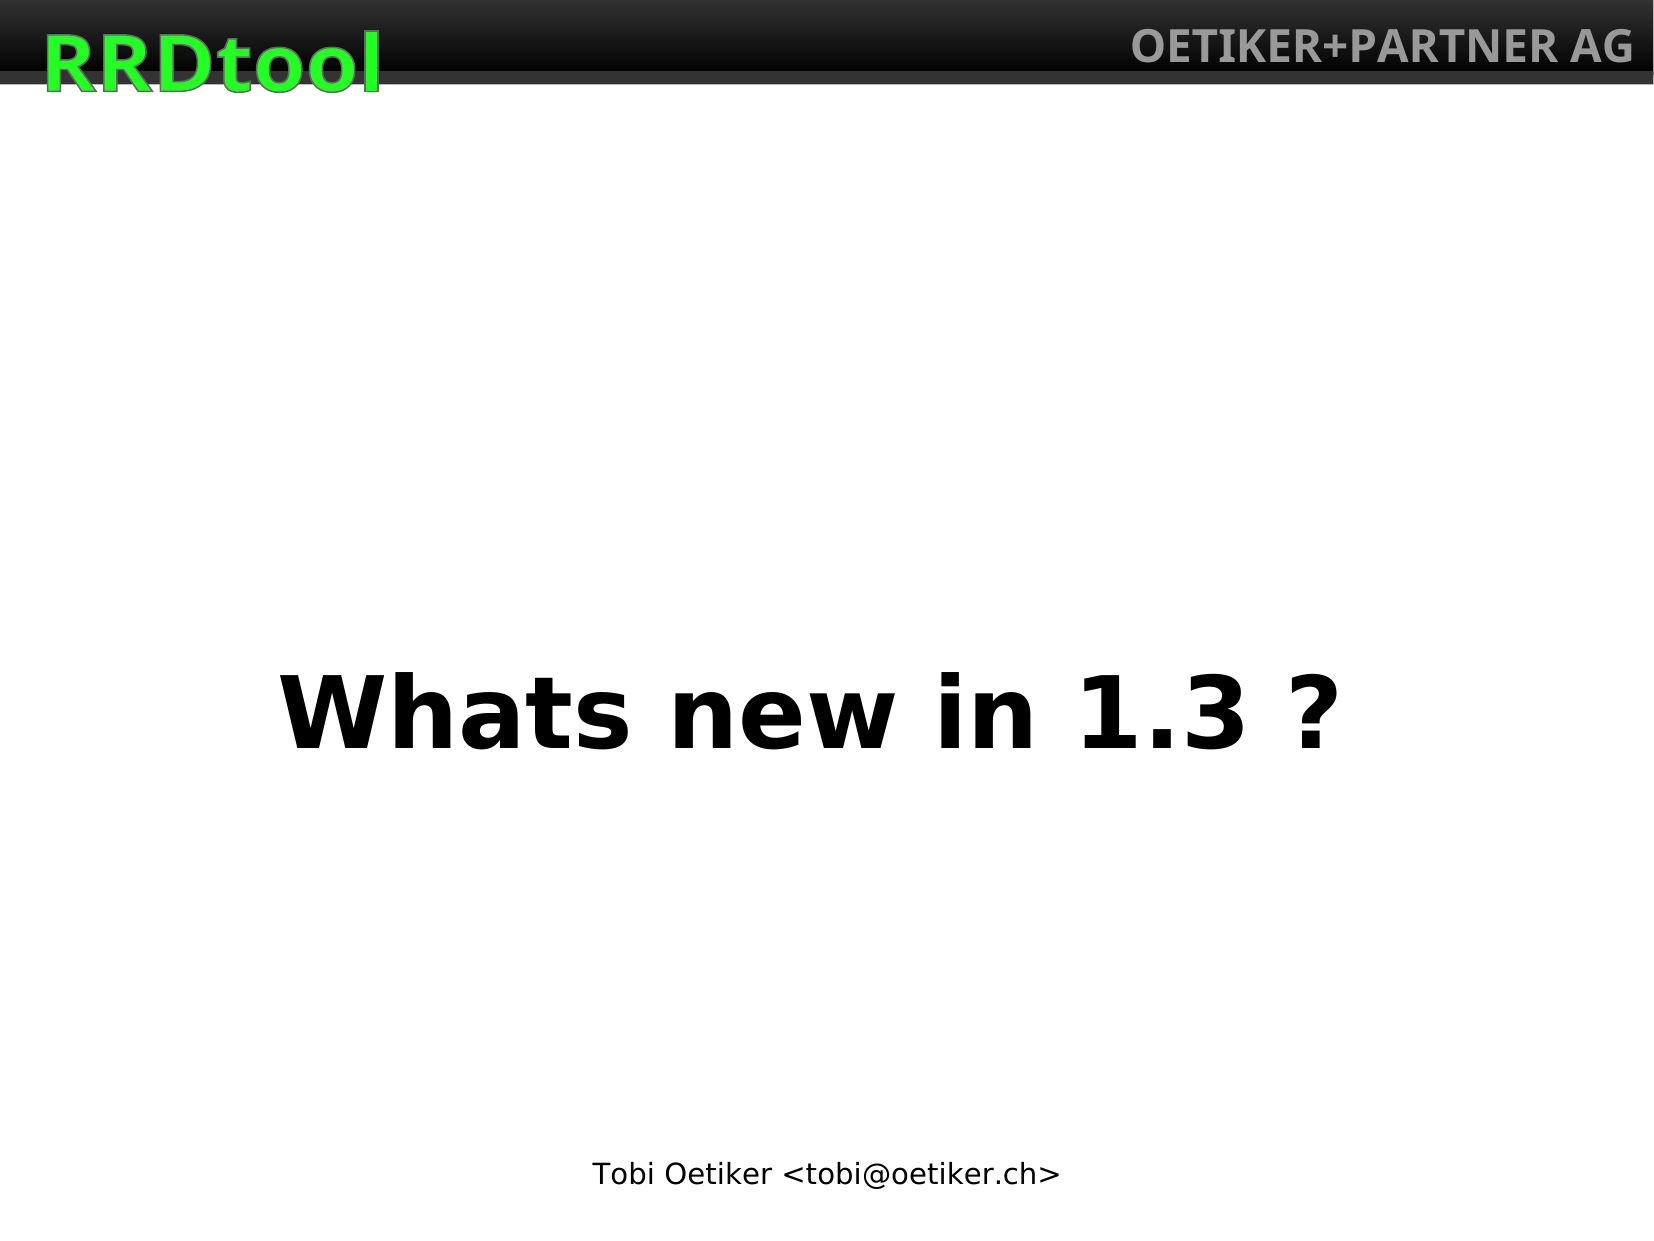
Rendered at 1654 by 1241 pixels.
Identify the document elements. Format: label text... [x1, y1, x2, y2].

text_box Whats new in 1.3 ? [50, 337, 1571, 1092]
